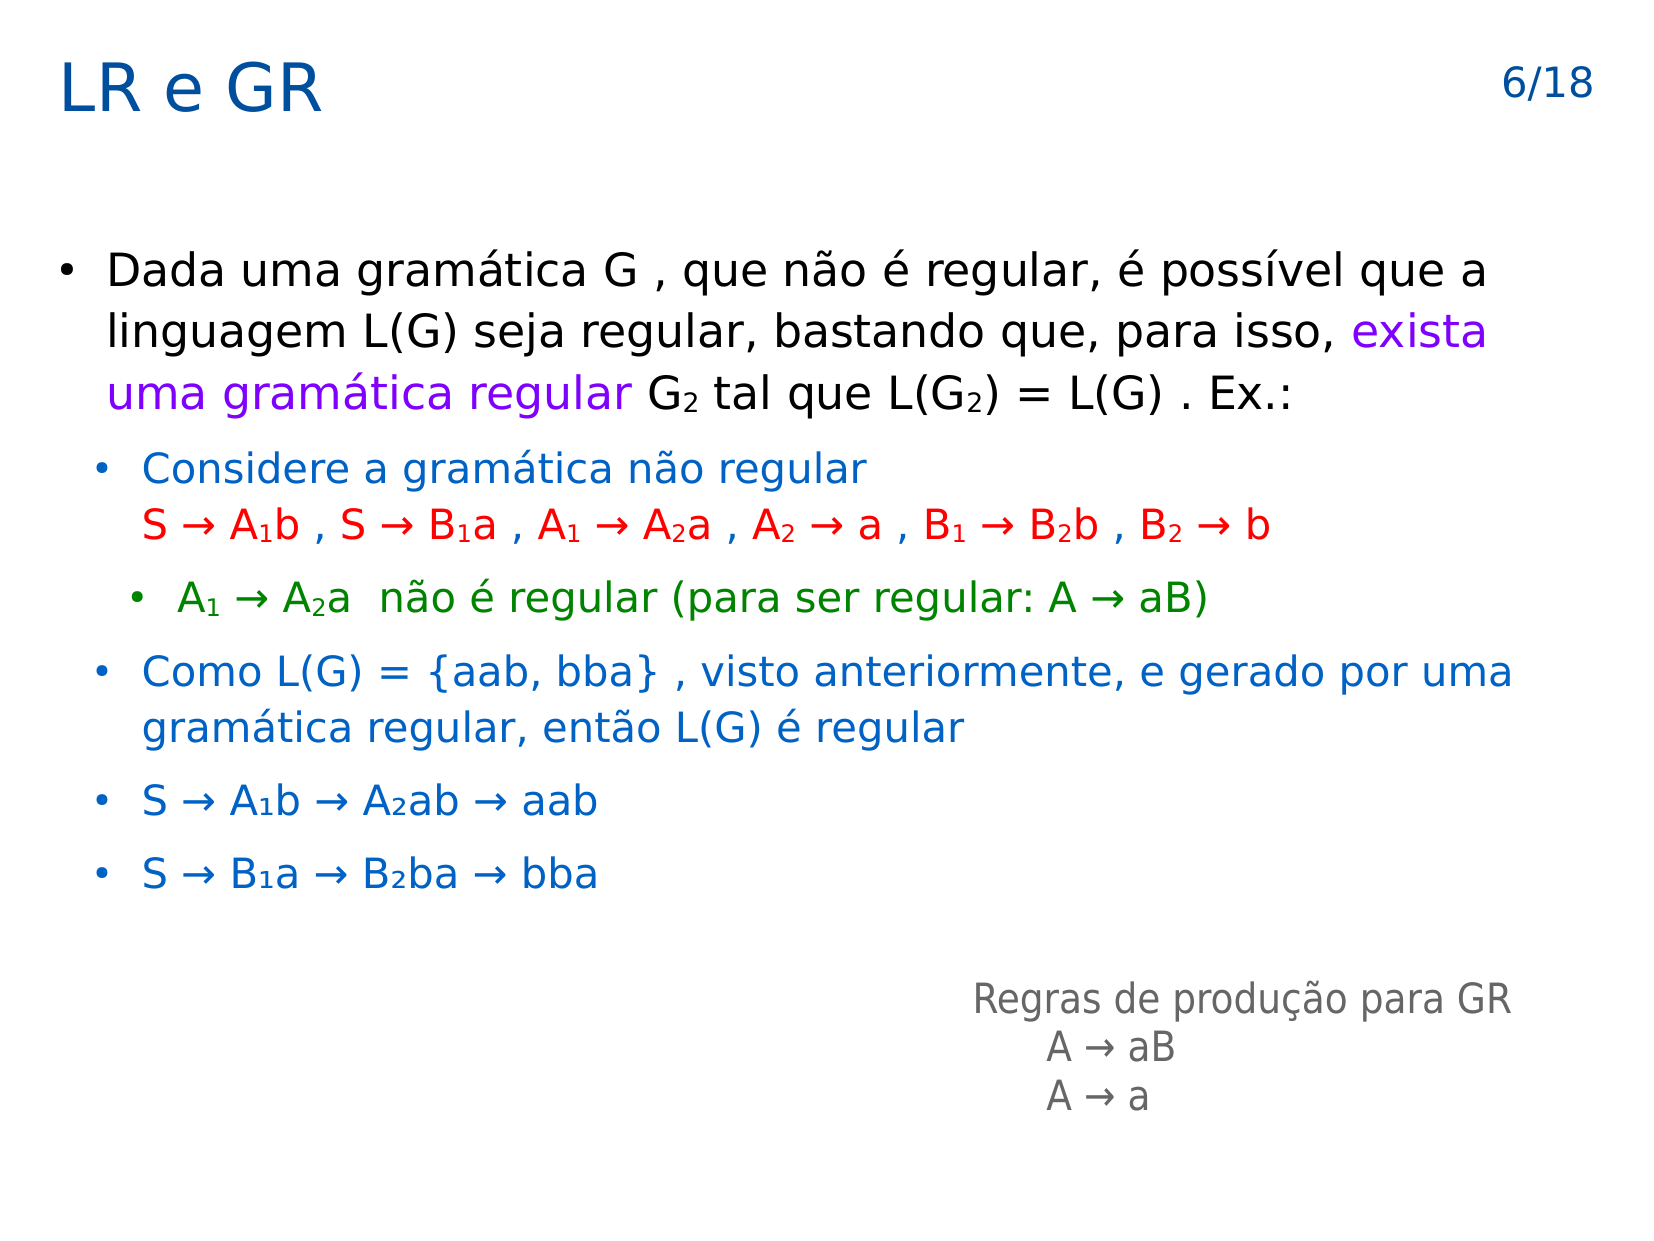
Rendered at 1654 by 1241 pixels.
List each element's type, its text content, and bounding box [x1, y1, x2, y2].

text_box Regras de produção para GR A → aB A → a [957, 966, 1654, 1241]
list Dada uma gramática G , que não é regular, é possível que a linguagem L(G) seja regular, bastando que, para isso, exista uma gramática regular G2 tal que L(G2) = L(G) . Ex.: Considere a gramática não regular S → A1b , S → B1a , A1 → A2a , A2 → a , B1 → B2b , B2 → b A1 → A2a não é regular (para ser regular: A → aB) Como L(G) = {aab, bba} , visto anteriormente, e gerado por uma gramática regular, então L(G) é regular S → A₁b → A₂ab → aab S → B₁a → B₂ba → bba [59, 236, 1595, 1211]
title LR e GR [59, 29, 1625, 148]
